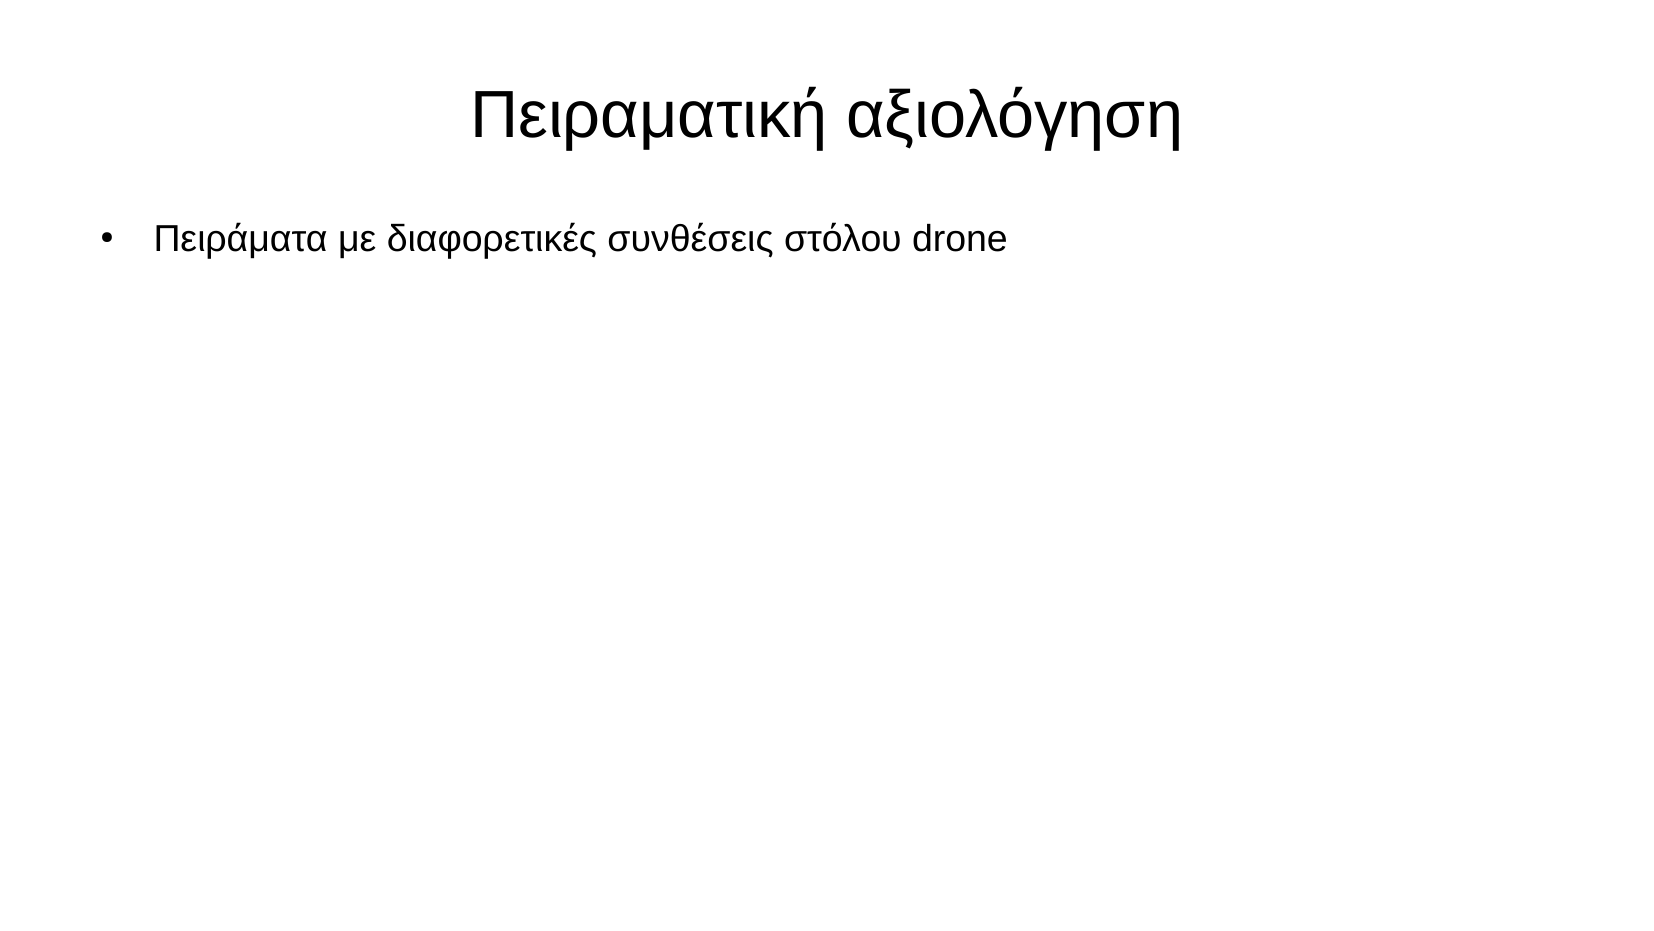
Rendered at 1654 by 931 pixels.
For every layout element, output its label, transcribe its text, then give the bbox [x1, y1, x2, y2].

list Πειράματα με διαφορετικές συνθέσεις στόλου drone [82, 217, 1571, 263]
title Πειραματική αξιολόγηση [82, 37, 1571, 193]
